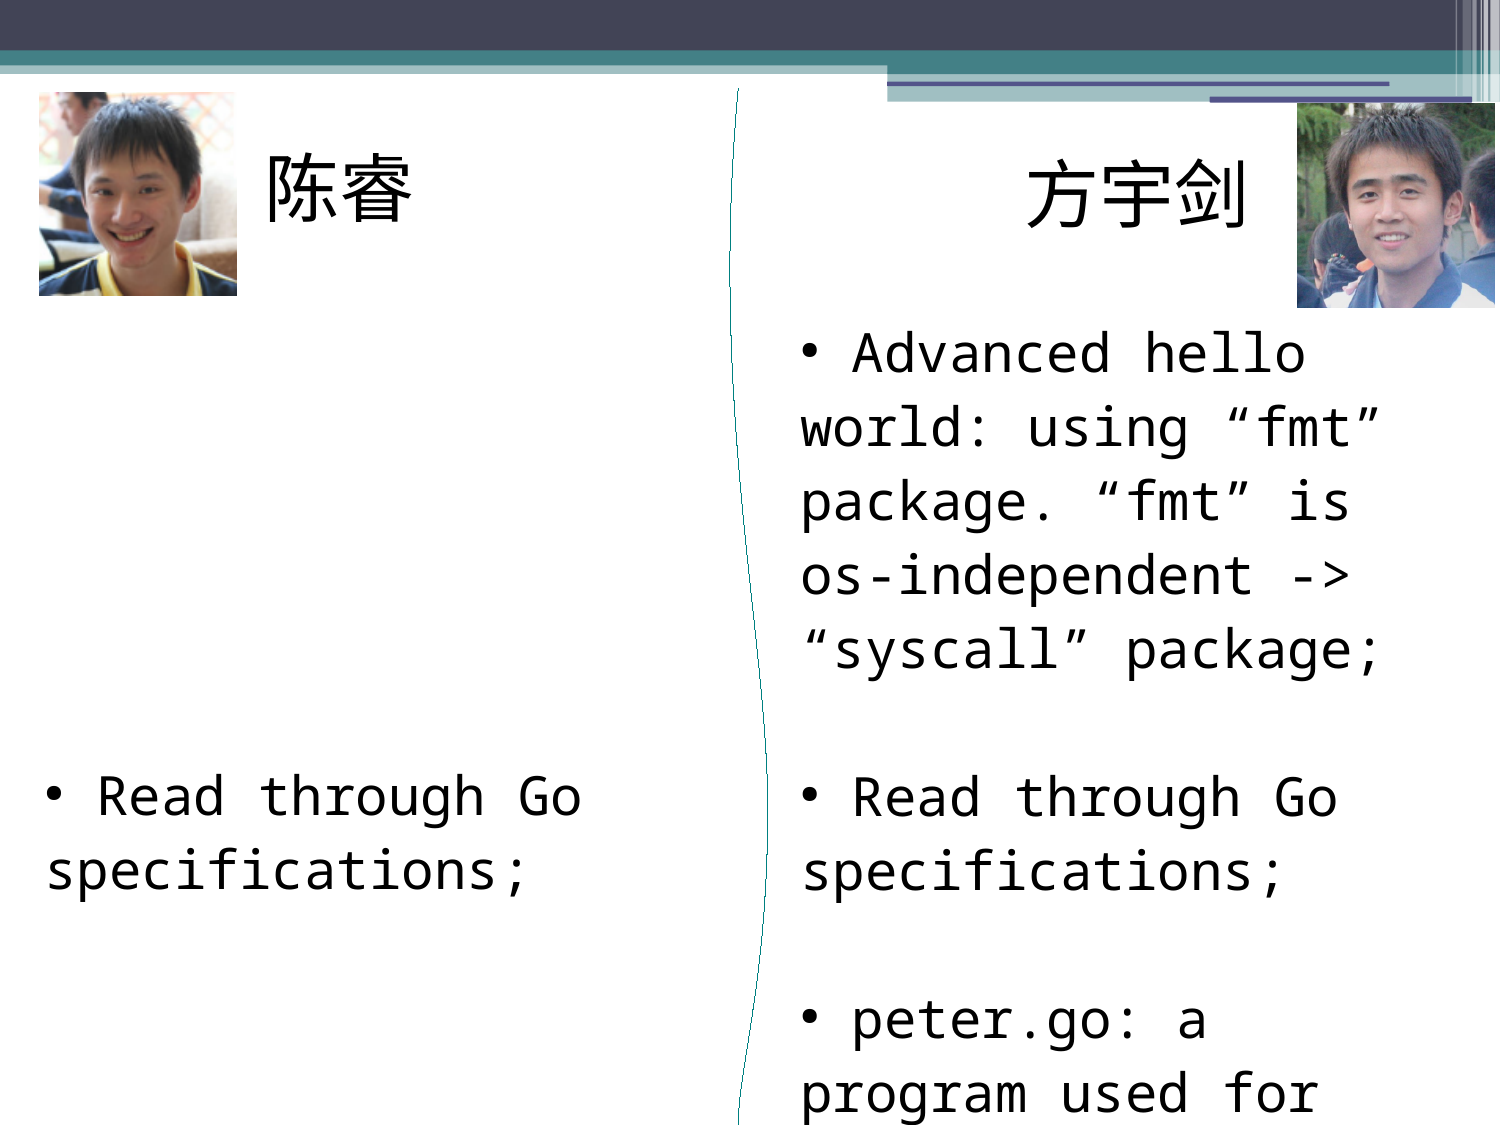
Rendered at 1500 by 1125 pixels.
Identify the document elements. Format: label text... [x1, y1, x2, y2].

text_box 方宇剑 [1003, 145, 1270, 266]
picture [39, 92, 237, 296]
picture [1297, 103, 1495, 308]
text_box Read through Go specifications; [29, 306, 709, 1093]
text_box 陈睿 [236, 140, 443, 243]
text_box Advanced hello world: using “fmt” package. “fmt” is os-independent -> “syscall” package; Read through Go specifications; peter.go: a program used for thread test; [785, 307, 1465, 1094]
